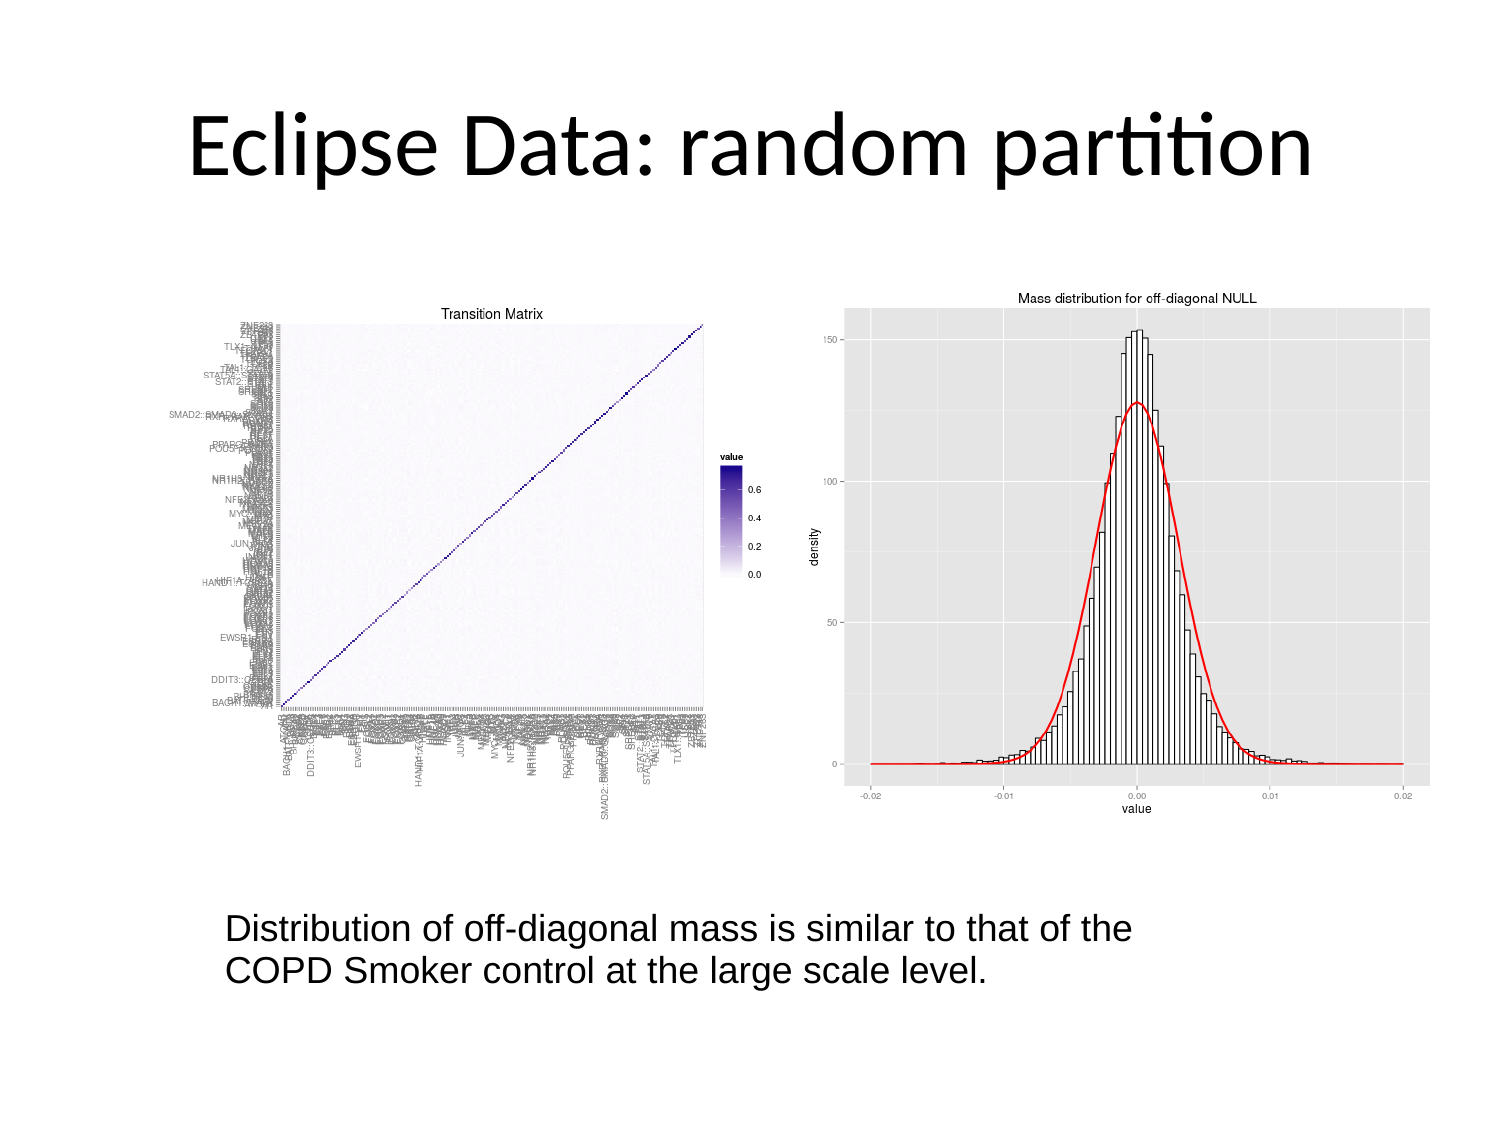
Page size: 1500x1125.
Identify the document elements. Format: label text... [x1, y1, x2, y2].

picture [141, 269, 1448, 847]
text_box Distribution of off-diagonal mass is similar to that of the COPD Smoker control at the large scale level. [210, 900, 1233, 1006]
title Eclipse Data: random partition [76, 45, 1427, 233]
